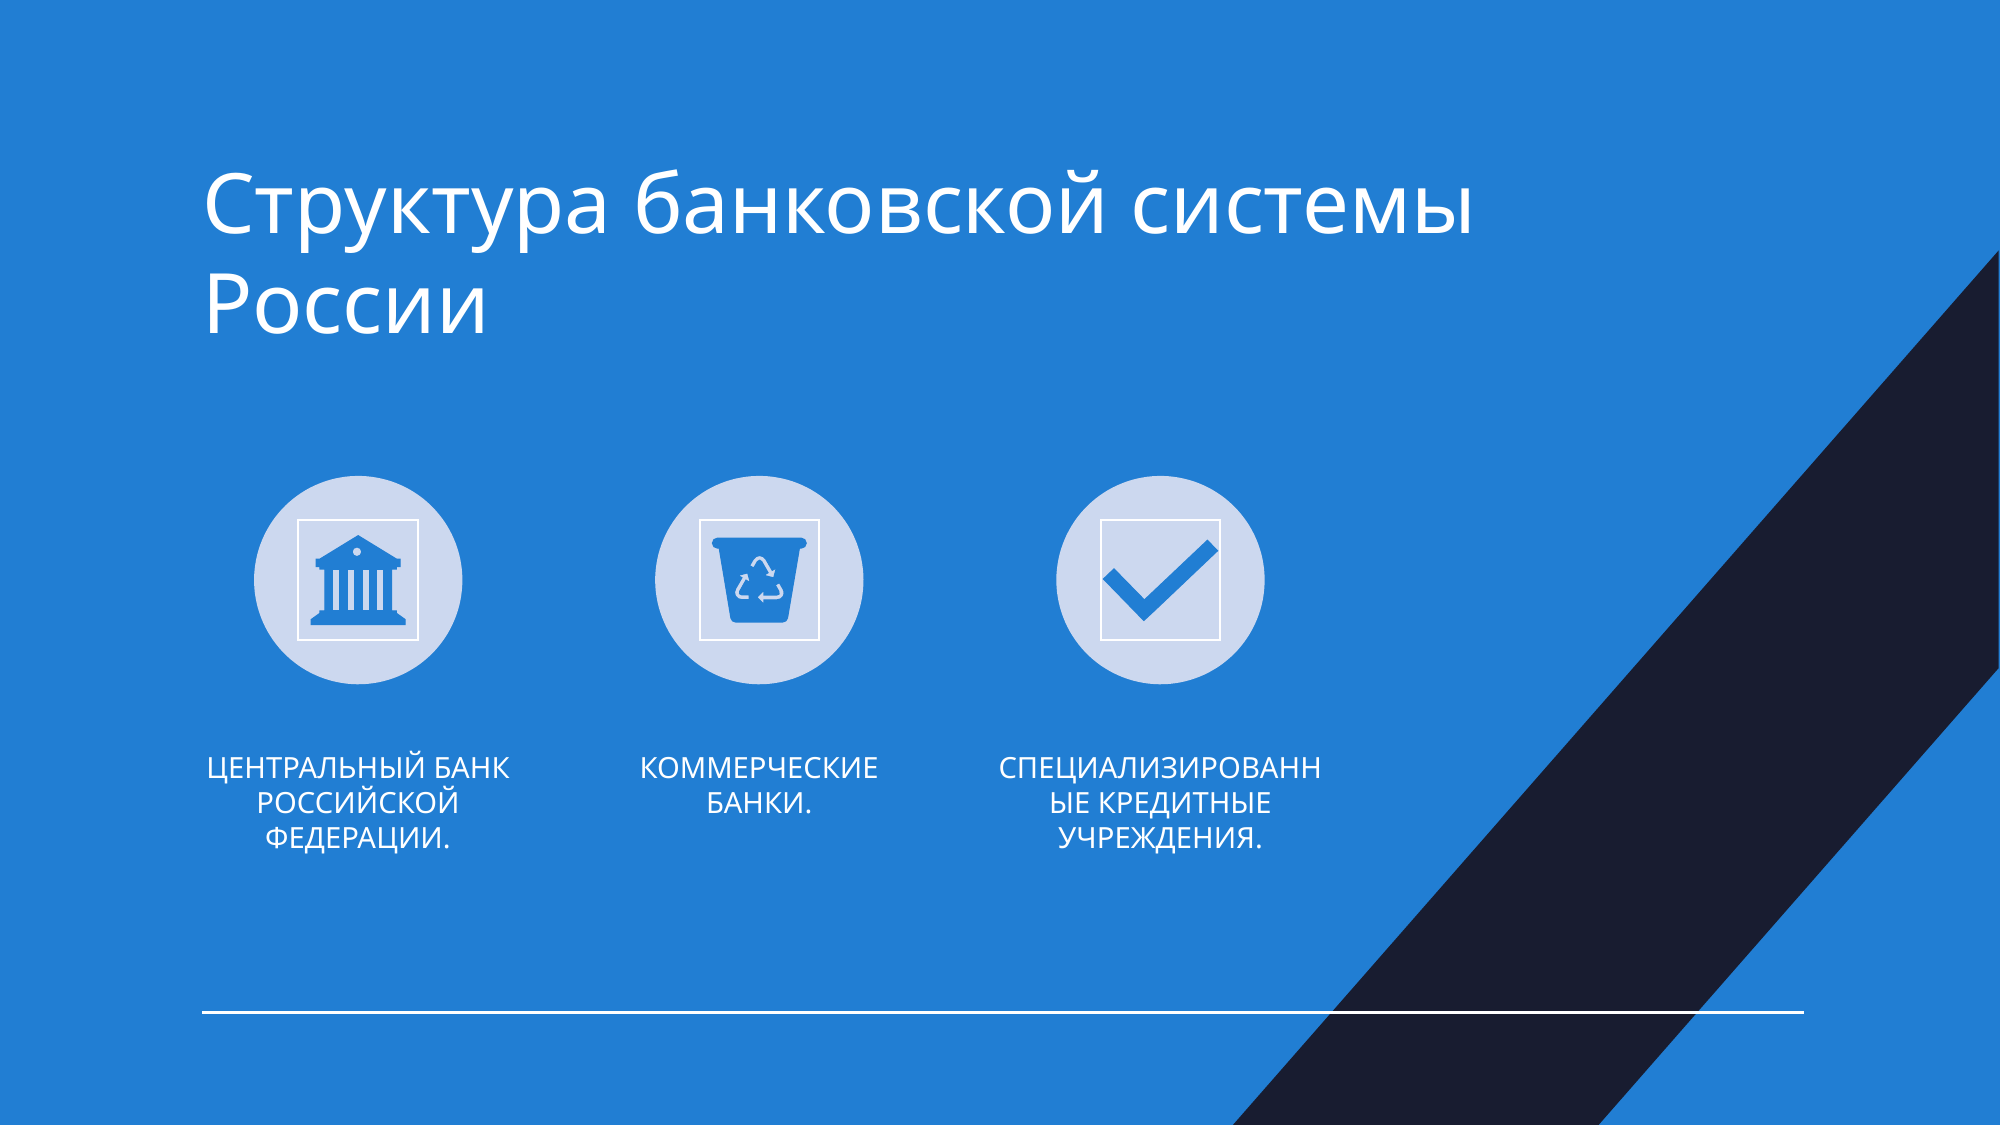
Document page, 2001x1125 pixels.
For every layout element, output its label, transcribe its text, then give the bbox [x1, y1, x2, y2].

text_box [0, 0, 2000, 1125]
text_box Специализированные кредитные учреждения. [989, 749, 1332, 868]
text_box Коммерческие банки. [588, 749, 931, 868]
text_box Центральный Банк Российской Федерации. [187, 749, 529, 868]
title Структура банковской системы России [187, 143, 1642, 367]
